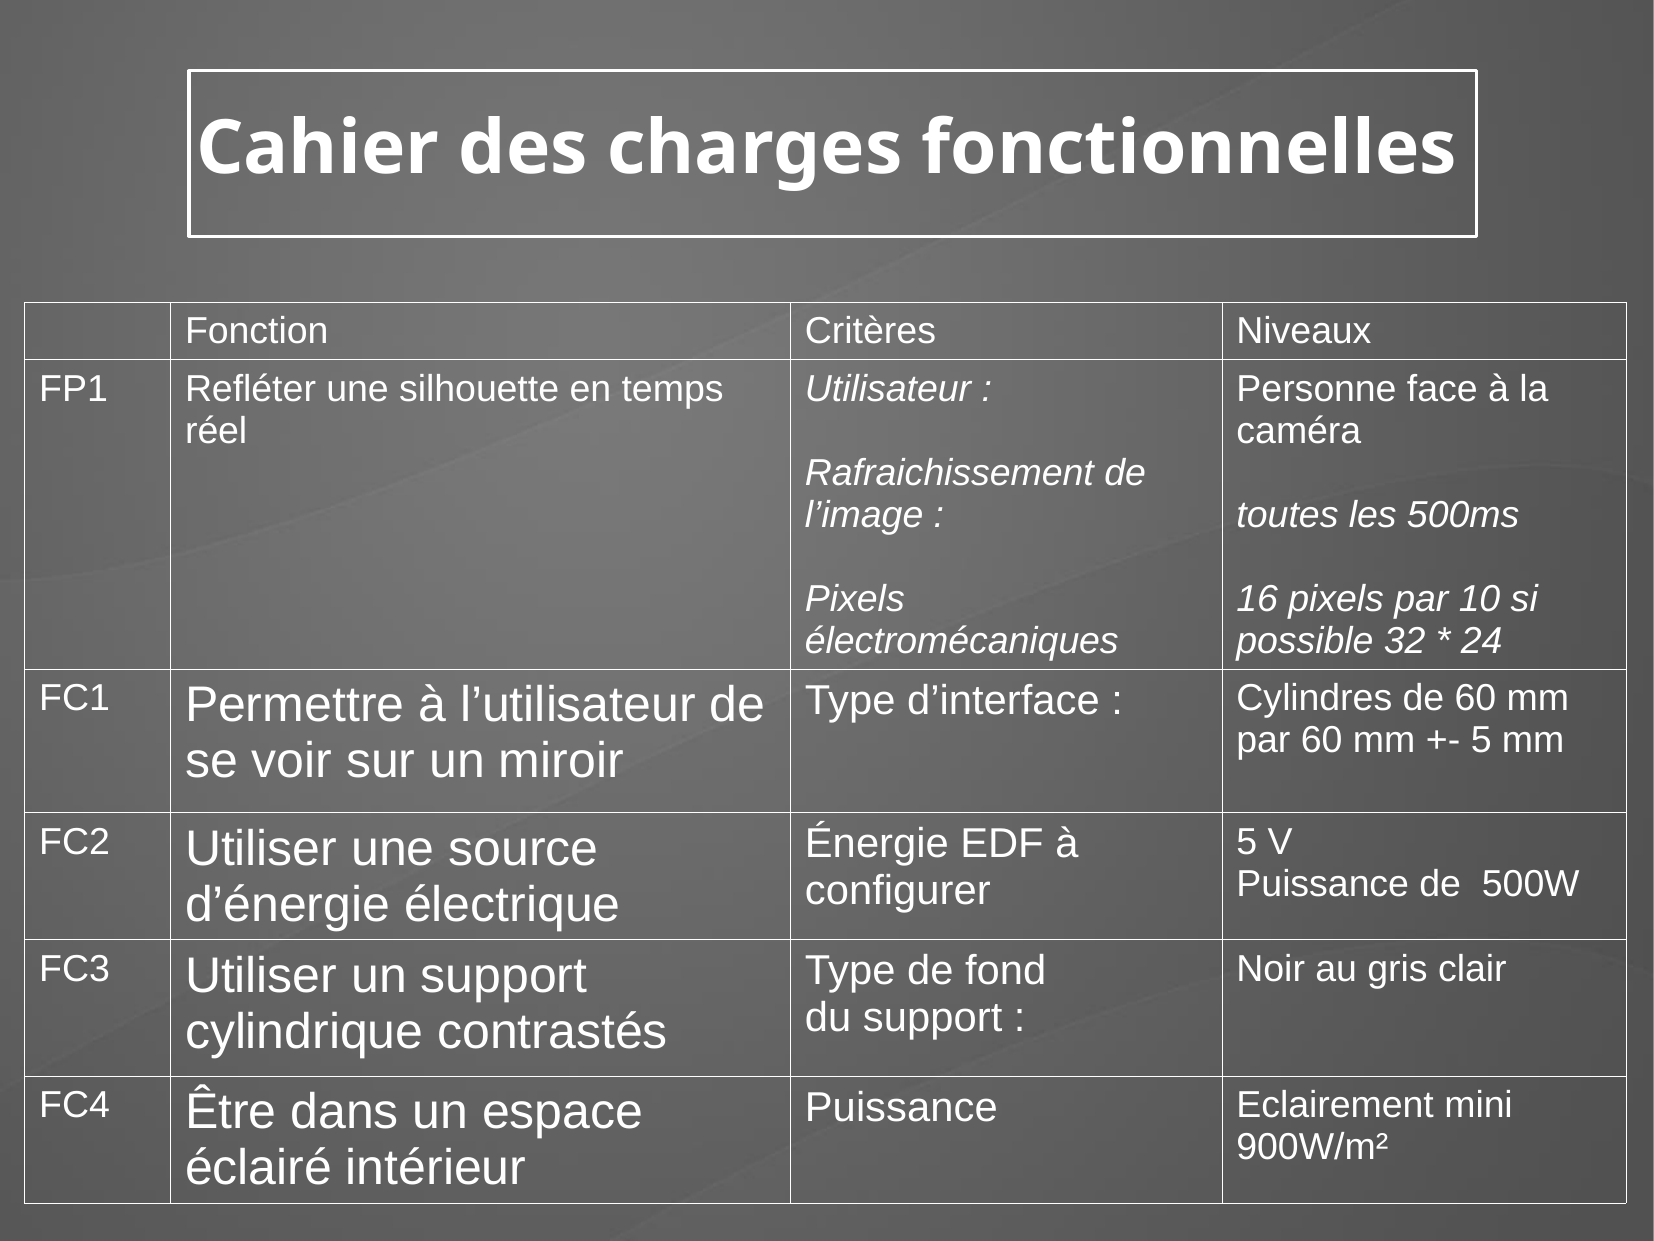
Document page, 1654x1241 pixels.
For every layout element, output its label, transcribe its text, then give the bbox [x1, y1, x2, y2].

table_cell 5 V Puissance de 500W [1223, 813, 1626, 939]
table_header [25, 303, 170, 359]
table_cell Utiliser un support cylindrique contrastés [171, 940, 790, 1076]
table_cell FC4 [25, 1077, 170, 1203]
table_header Fonction [171, 303, 790, 359]
table_cell Personne face à la caméra toutes les 500ms 16 pixels par 10 si possible 32 * 24 [1223, 360, 1626, 669]
table_cell Refléter une silhouette en temps réel [171, 360, 790, 669]
table_cell Être dans un espace éclairé intérieur [171, 1077, 790, 1203]
text_box [188, 70, 1477, 237]
title Cahier des charges fonctionnelles [82, 40, 1571, 249]
table_cell Type d’interface : [791, 670, 1222, 812]
table_cell Noir au gris clair [1223, 940, 1626, 1076]
table_cell Puissance [791, 1077, 1222, 1203]
table_cell Énergie EDF à configurer [791, 813, 1222, 939]
table_cell Utilisateur : Rafraichissement de l’image : Pixels électromécaniques [791, 360, 1222, 669]
table_cell Cylindres de 60 mm par 60 mm +- 5 mm [1223, 670, 1626, 812]
table_cell FC2 [25, 813, 170, 939]
table_cell Eclairement mini 900W/m² [1223, 1077, 1626, 1203]
table_cell Utiliser une source d’énergie électrique [171, 813, 790, 939]
table_cell FC3 [25, 940, 170, 1076]
picture [0, 0, 1654, 1241]
table_cell Type de fond du support : [791, 940, 1222, 1076]
table_header Critères [791, 303, 1222, 359]
table_header Niveaux [1223, 303, 1626, 359]
table_cell FP1 [25, 360, 170, 669]
table_cell Permettre à l’utilisateur de se voir sur un miroir [171, 670, 790, 812]
table_cell FC1 [25, 670, 170, 812]
